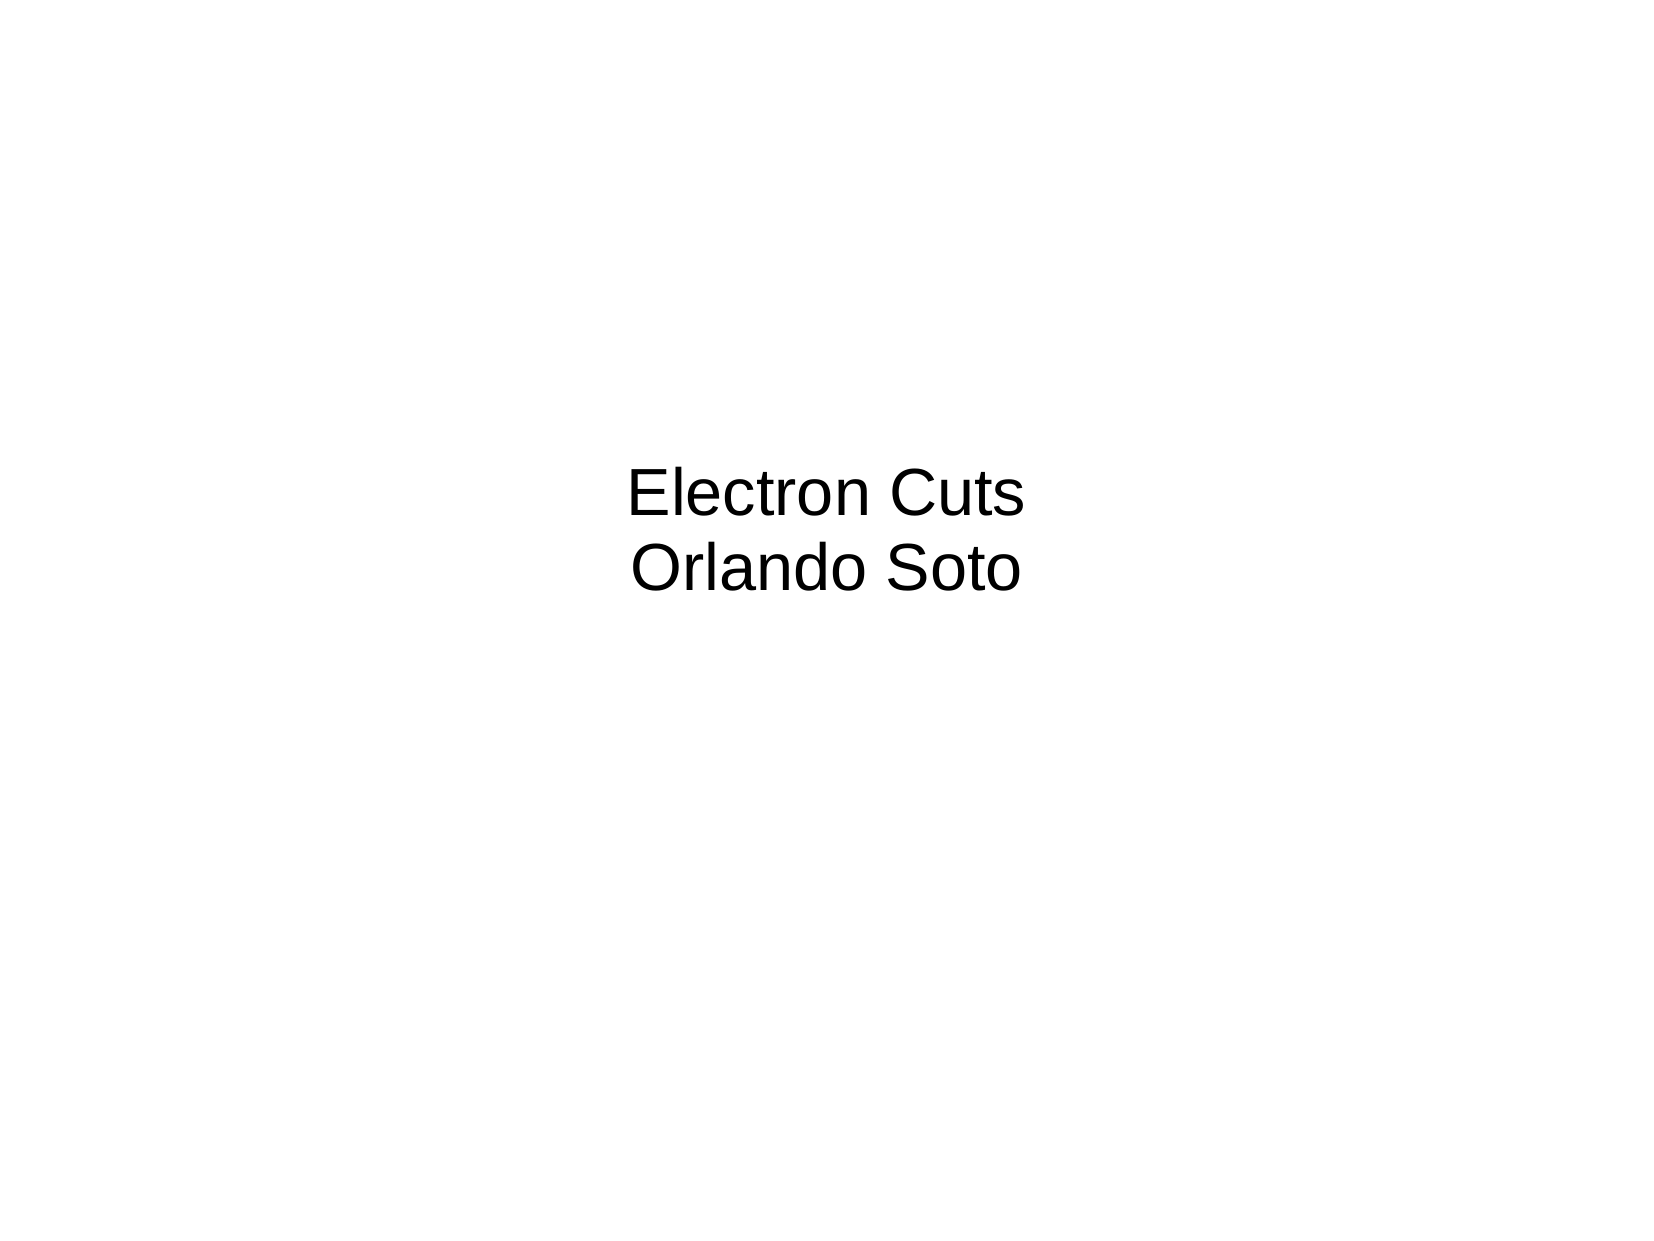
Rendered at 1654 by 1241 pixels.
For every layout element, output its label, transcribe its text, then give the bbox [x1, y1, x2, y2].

subtitle Electron Cuts Orlando Soto [82, 49, 1571, 1010]
